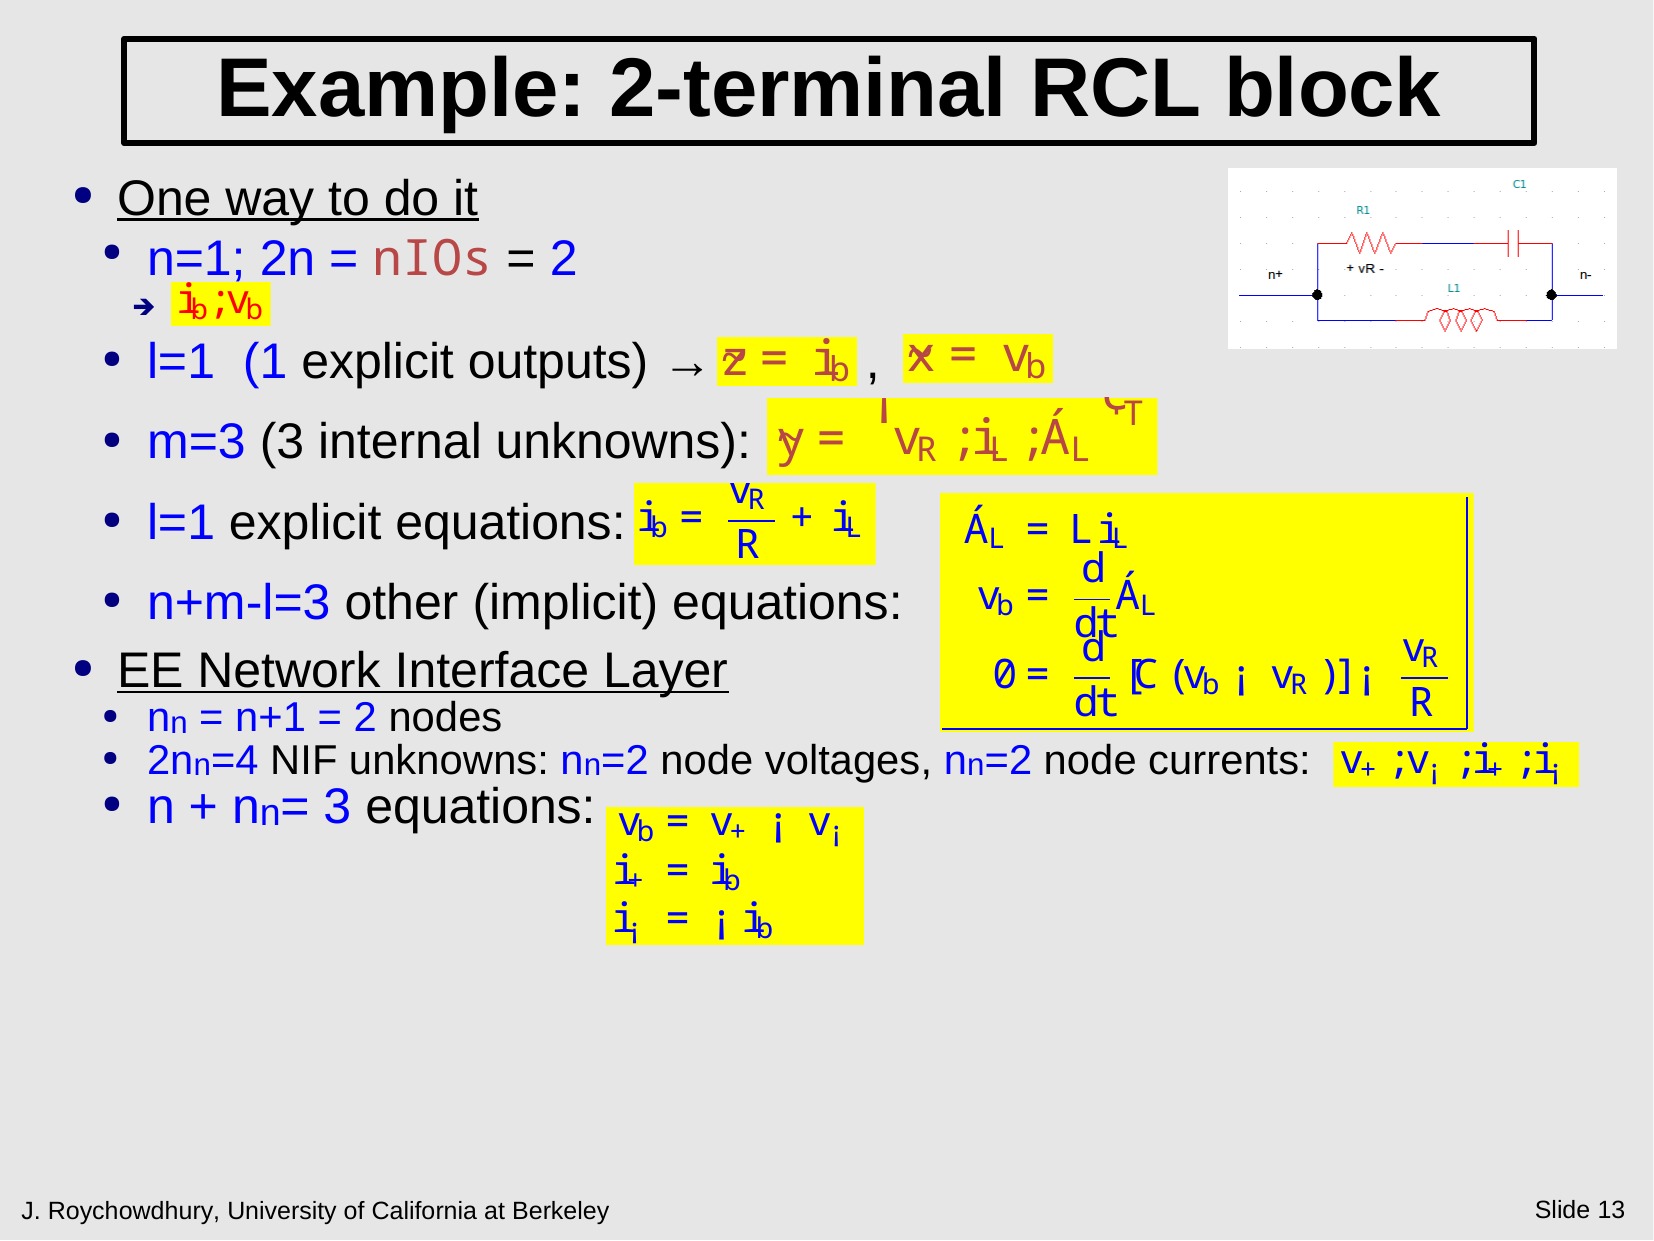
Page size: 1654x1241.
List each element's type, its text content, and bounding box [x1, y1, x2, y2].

picture [716, 337, 857, 386]
picture [605, 807, 865, 946]
picture [633, 483, 876, 565]
picture [902, 333, 1053, 383]
picture [939, 492, 1474, 732]
picture [1228, 168, 1617, 350]
title Example: 2-terminal RCL block [124, 38, 1535, 144]
picture [1333, 741, 1580, 787]
picture [767, 397, 1158, 476]
picture [170, 281, 271, 327]
list One way to do it n=1; 2n = nIOs = 2 l=1 (1 explicit outputs) → , m=3 (3 internal unknowns): l=1 explicit equations: n+m-l=3 other (implicit) equations: EE Network Interface Layer nn = n+1 = 2 nodes 2nn=4 NIF unknowns: nn=2 node voltages, nn=2 node currents: n + nn= 3 equations: [42, 174, 1455, 1070]
